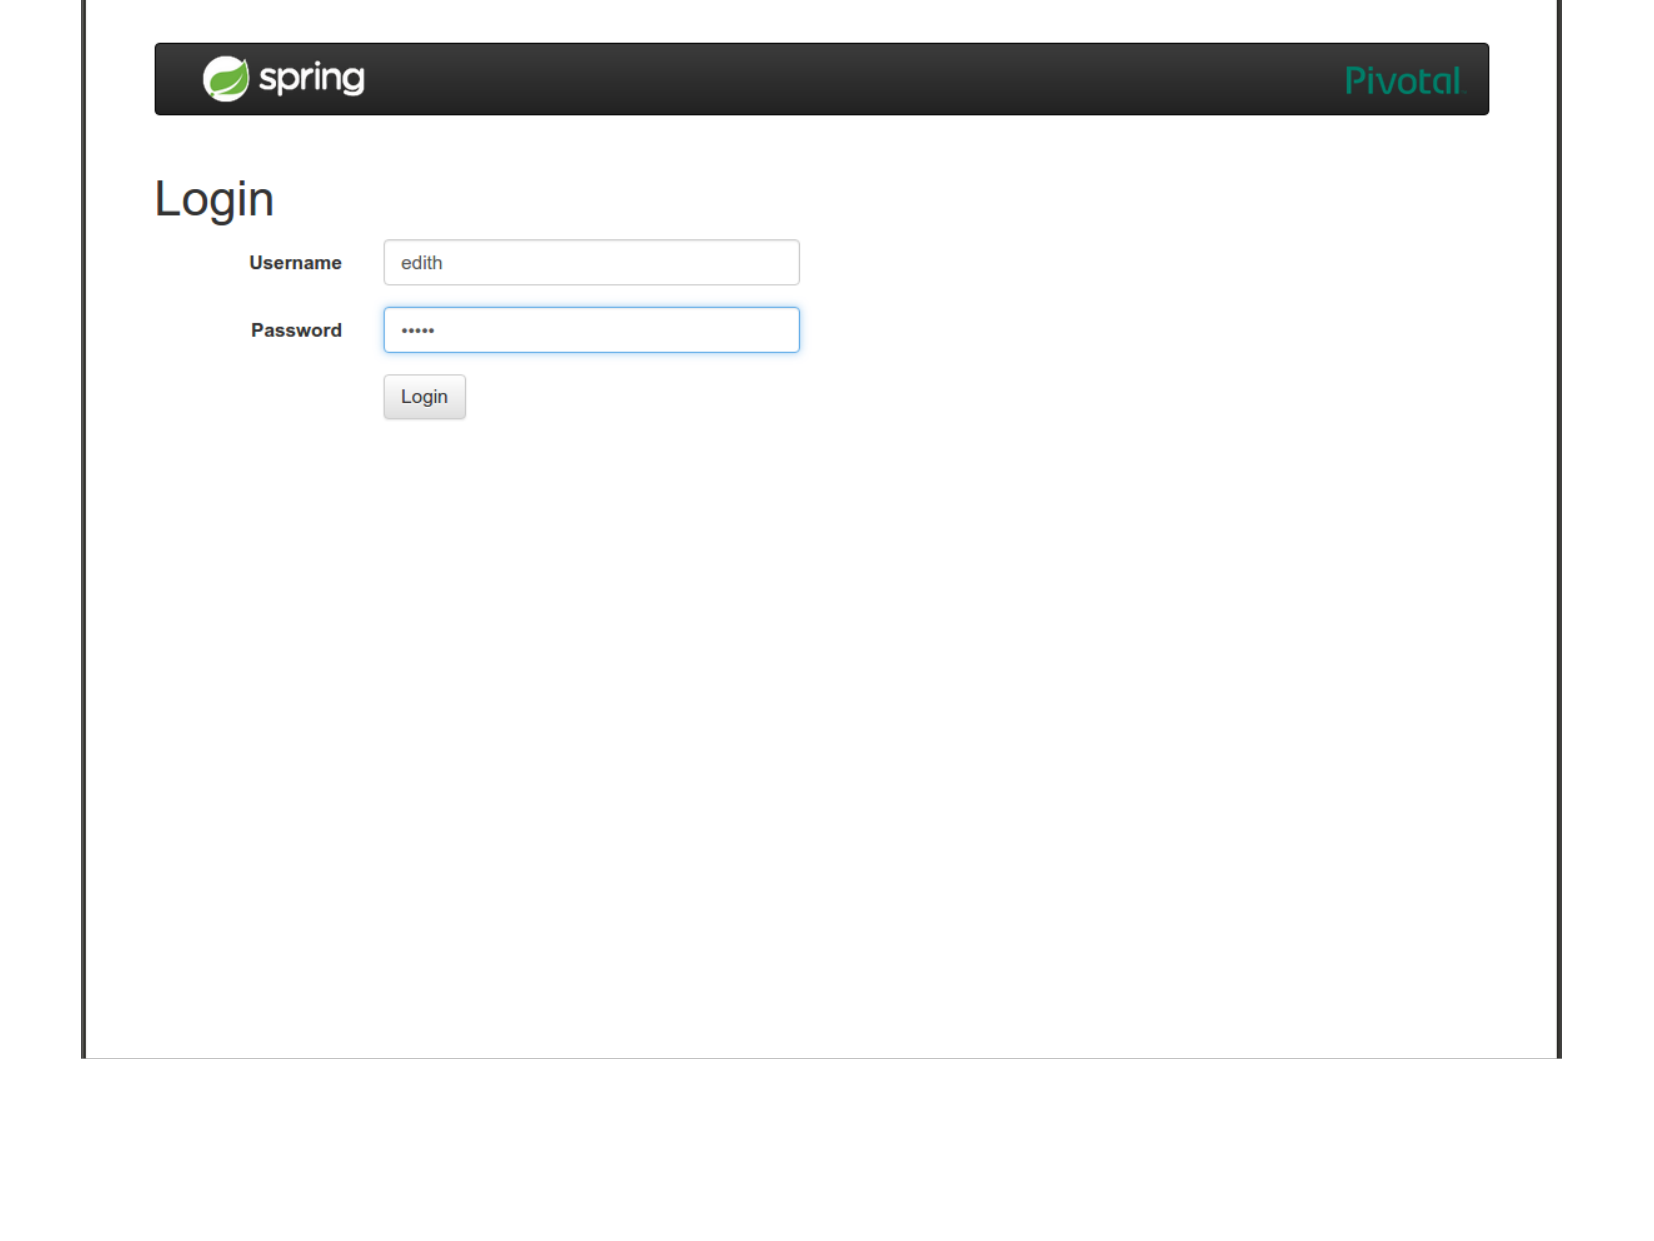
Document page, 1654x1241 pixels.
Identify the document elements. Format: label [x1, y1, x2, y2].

picture [81, 0, 1562, 1075]
